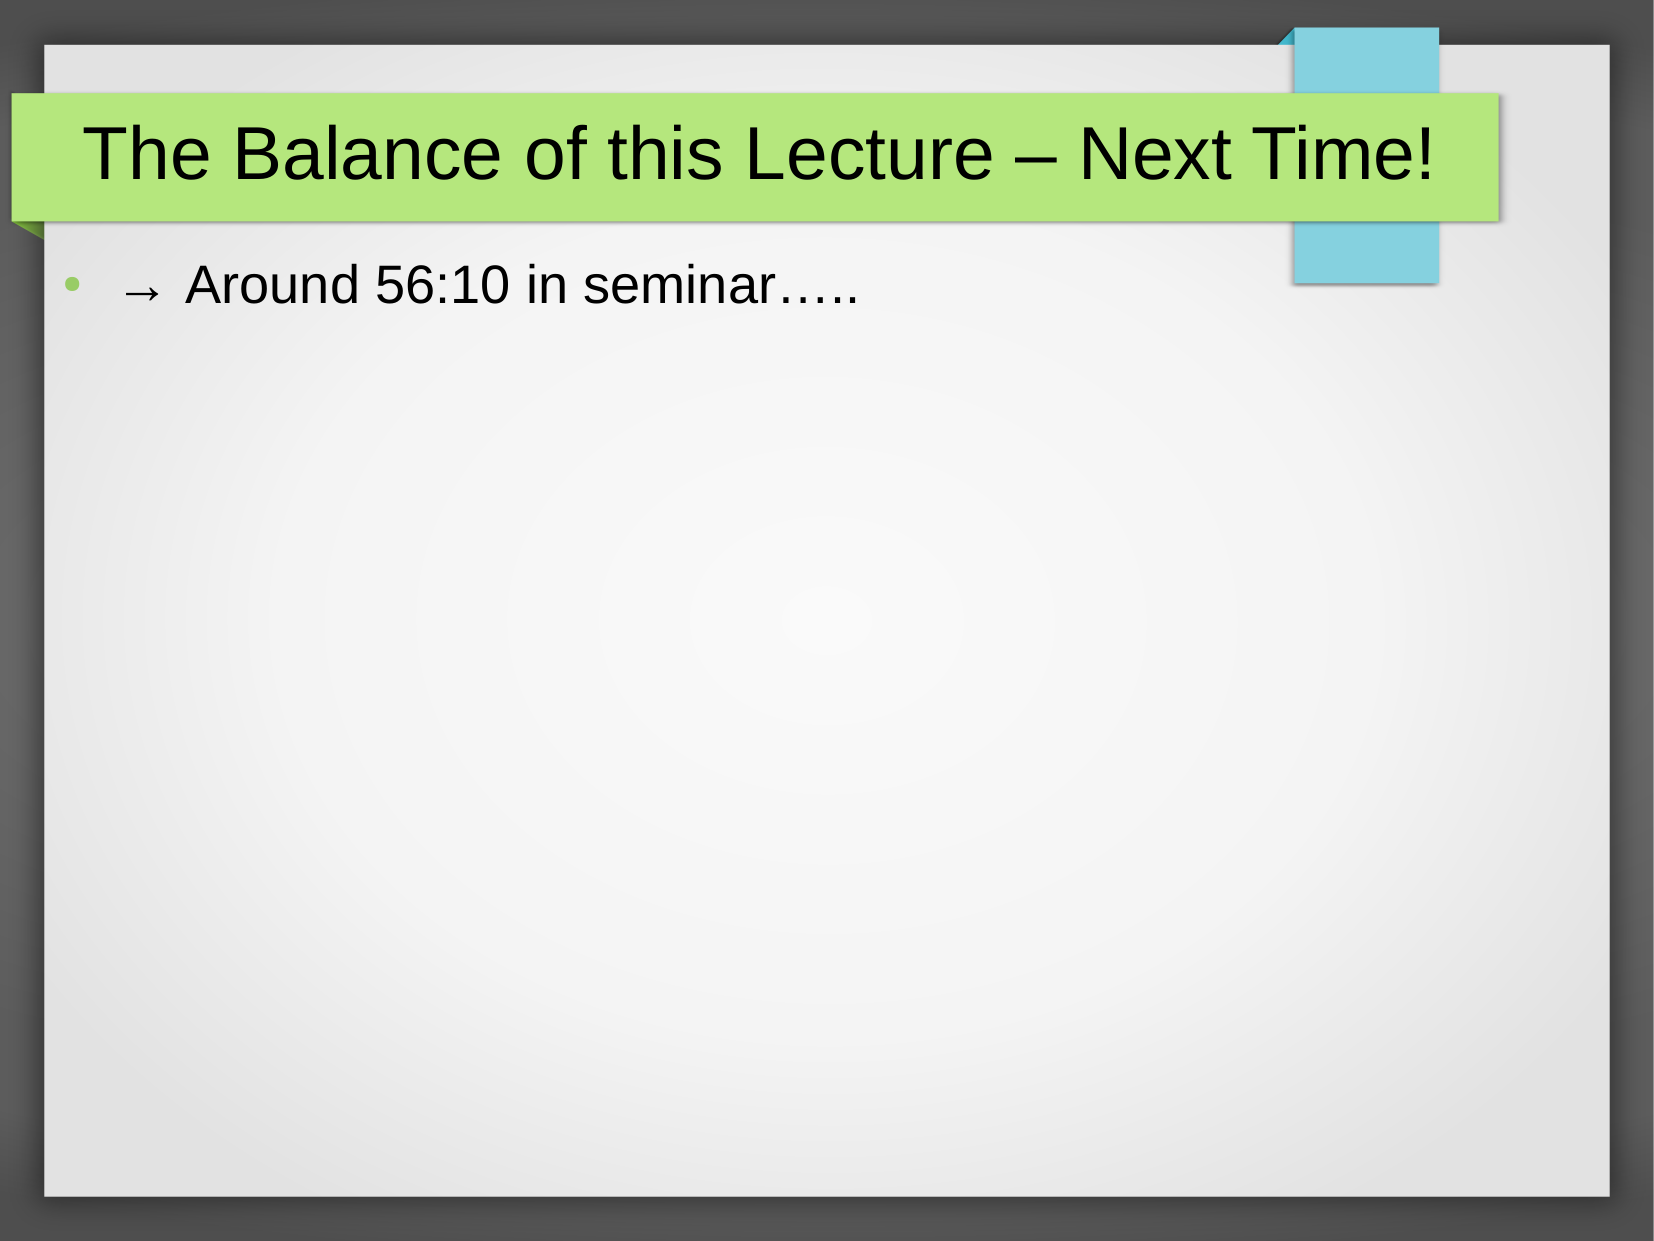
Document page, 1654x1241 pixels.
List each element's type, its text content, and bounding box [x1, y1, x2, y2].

picture [0, 0, 1654, 1241]
title The Balance of this Lecture – Next Time! [82, 94, 1486, 213]
list → Around 56:10 in seminar….. [45, 255, 1606, 1186]
